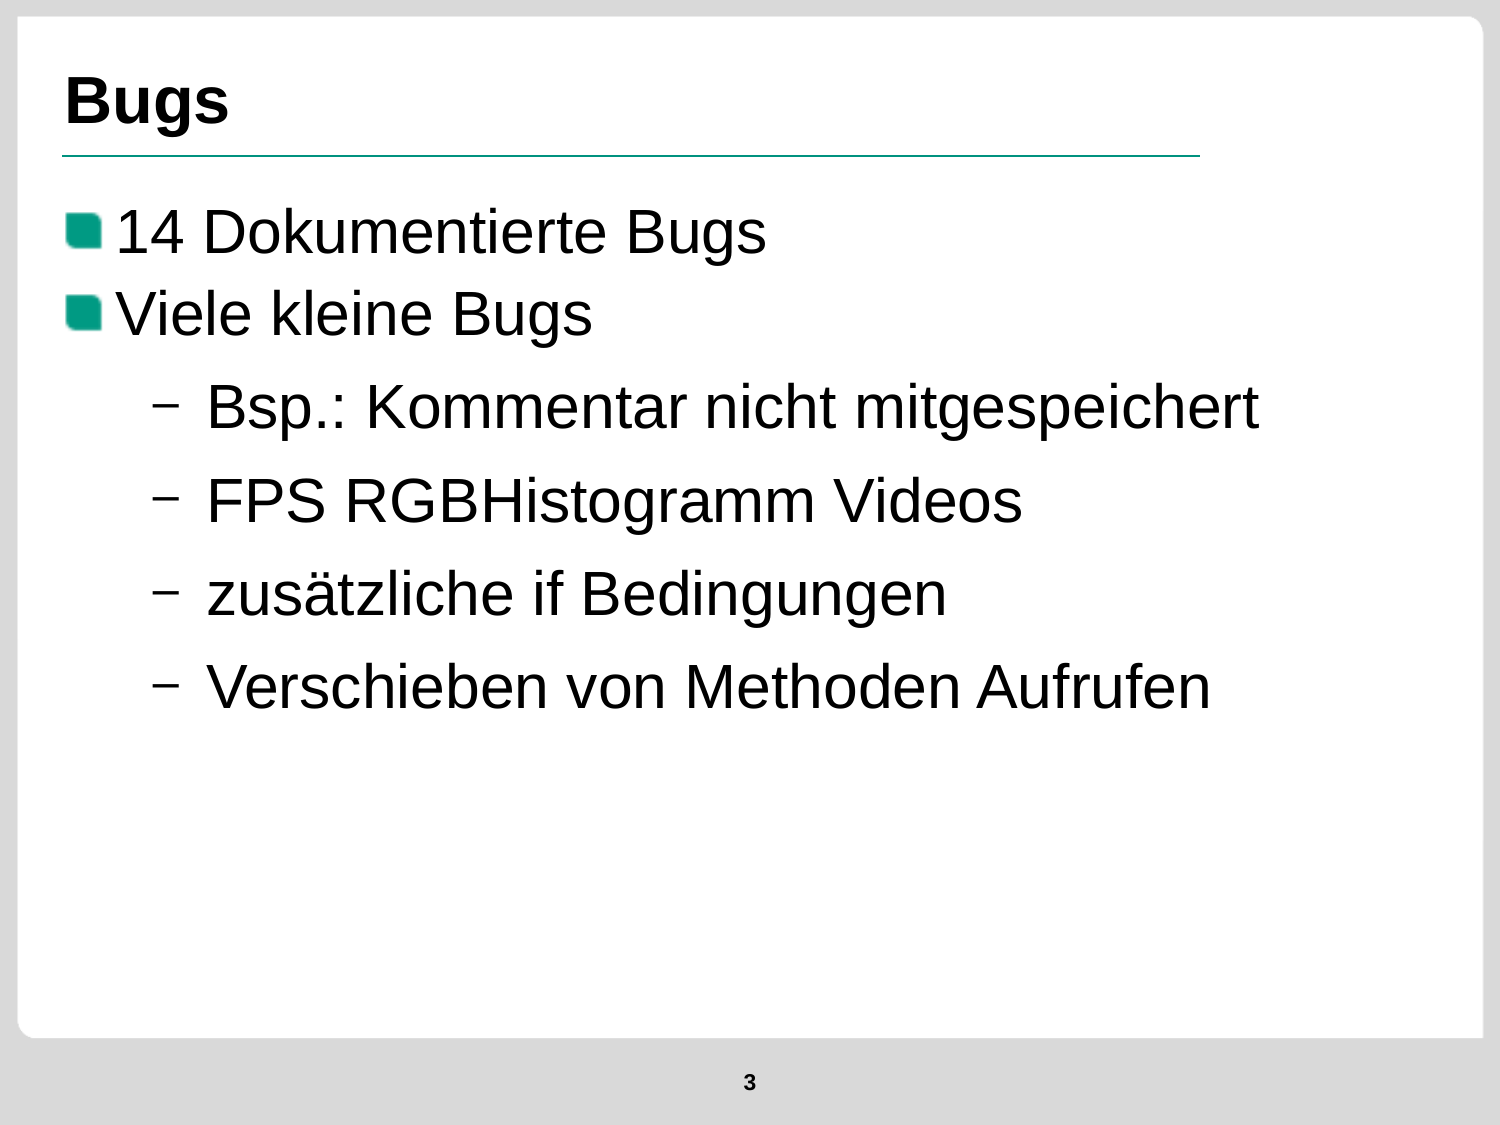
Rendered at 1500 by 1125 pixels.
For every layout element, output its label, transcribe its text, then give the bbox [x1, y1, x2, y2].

title Bugs [64, 54, 1114, 147]
list 14 Dokumentierte Bugs Viele kleine Bugs Bsp.: Kommentar nicht mitgespeichert FPS RGBHistogramm Videos zusätzliche if Bedingungen Verschieben von Methoden Aufrufen [64, 196, 1436, 1000]
picture [0, 0, 1500, 1125]
